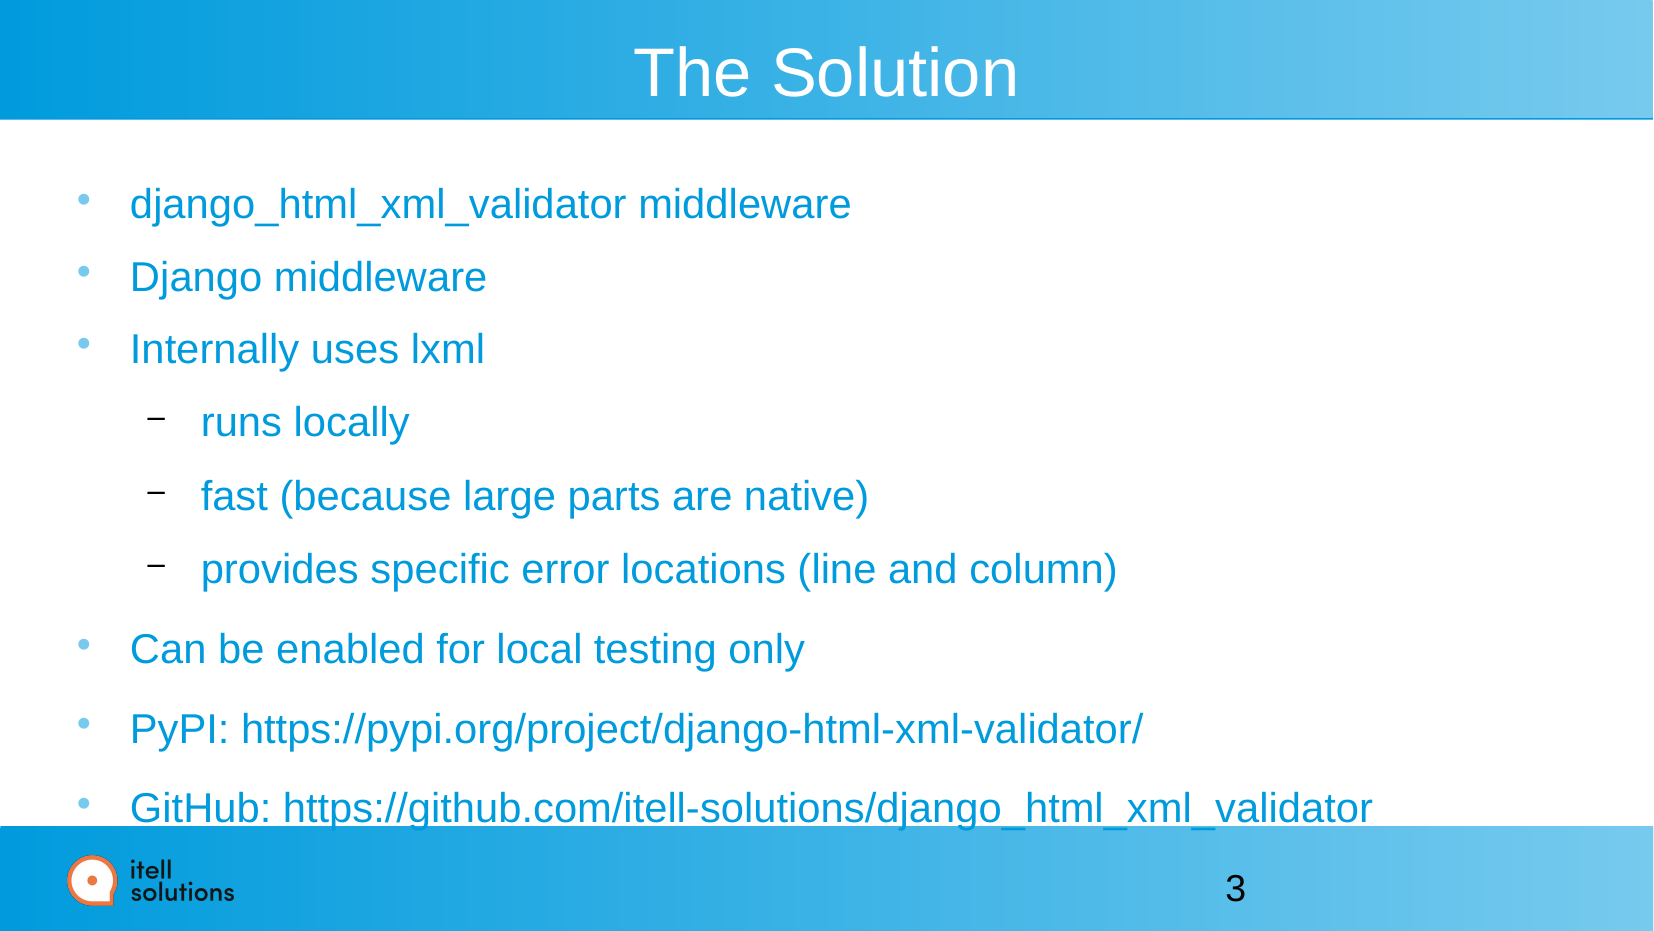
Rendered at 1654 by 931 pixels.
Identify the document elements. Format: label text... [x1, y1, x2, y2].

picture [68, 856, 117, 905]
list django_html_xml_validator middleware Django middleware Internally uses lxml runs locally fast (because large parts are native) provides specific error locations (line and column) Can be enabled for local testing only PyPI: https://pypi.org/project/django-html-xml-validator/ GitHub: https://github.com/itell-solutions/django_html_xml_validator [59, 177, 1595, 768]
picture [180, 885, 186, 899]
title The Solution [59, 29, 1595, 108]
slide_number <number> [1210, 856, 1595, 916]
